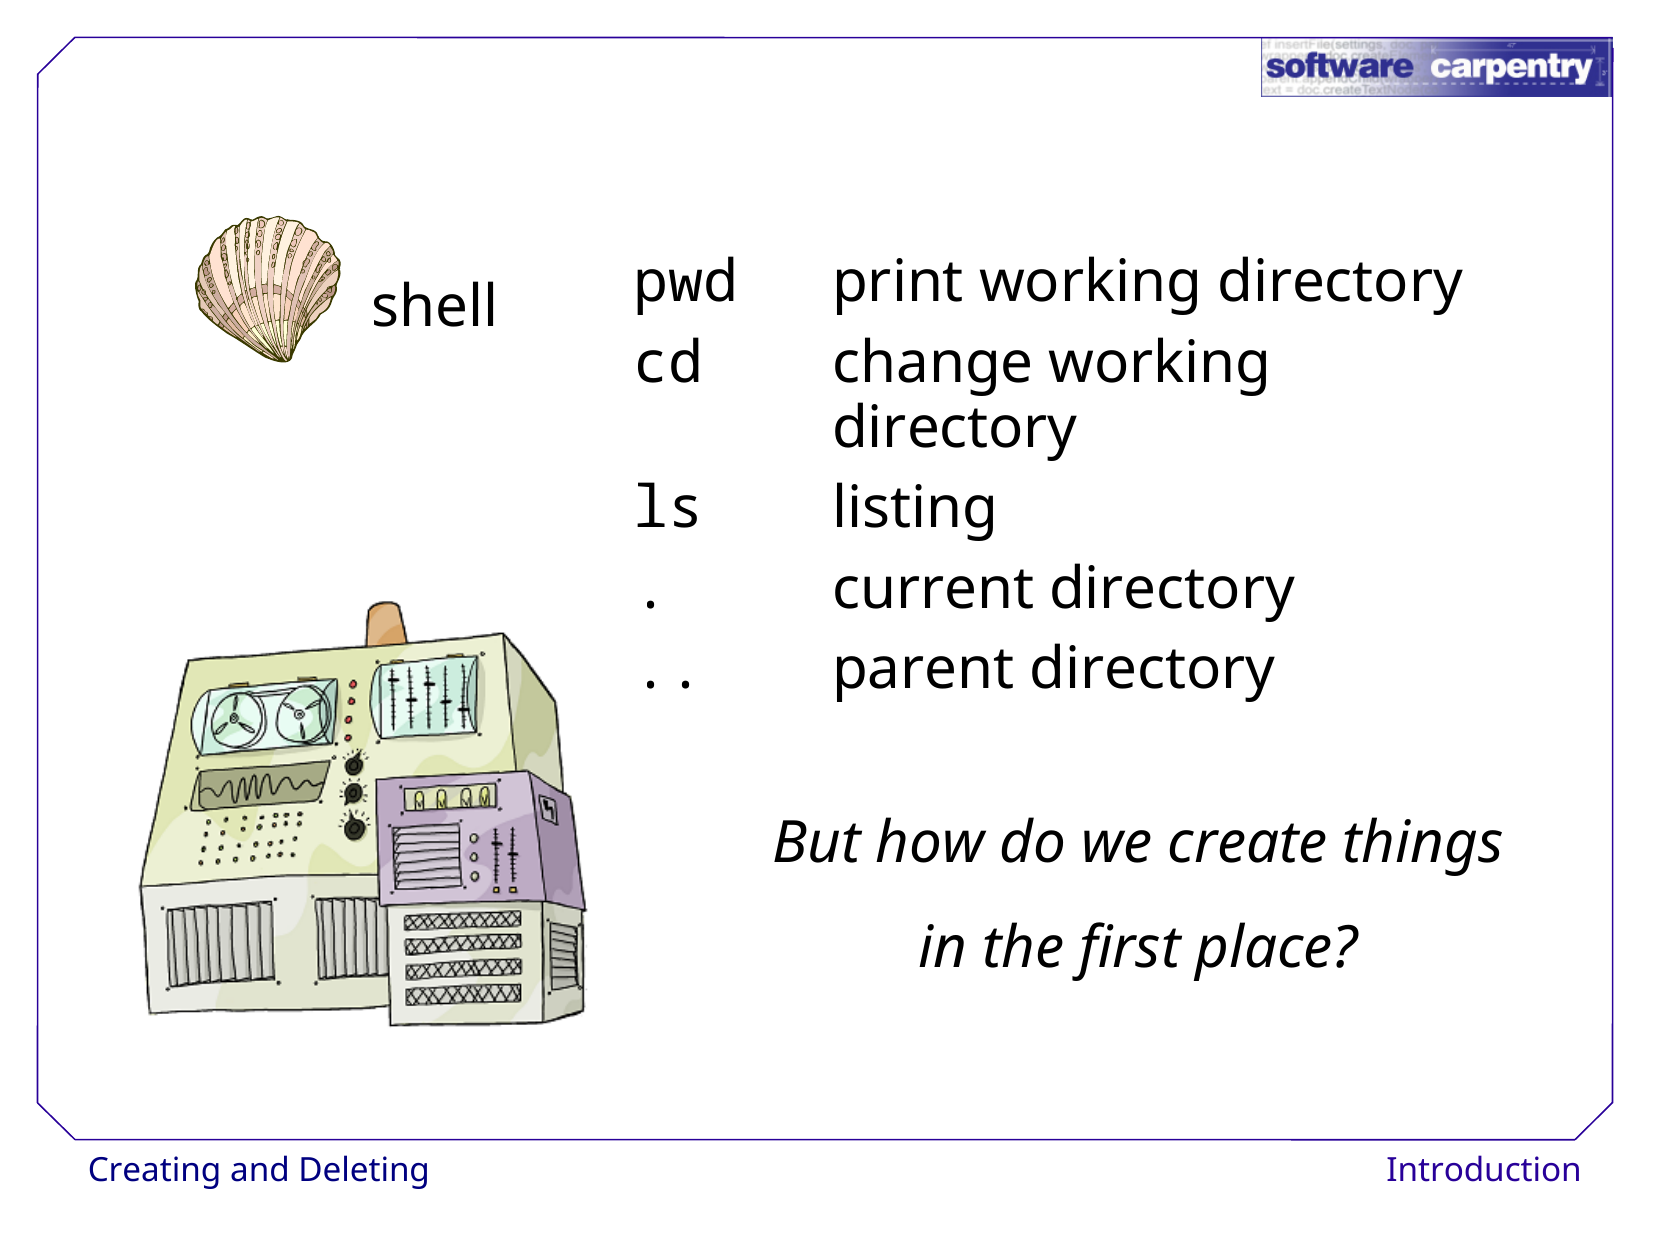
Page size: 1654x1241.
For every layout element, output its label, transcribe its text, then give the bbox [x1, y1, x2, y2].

table_cell parent directory [817, 629, 1545, 710]
table_cell . [619, 549, 817, 629]
text_box shell [343, 225, 588, 347]
picture [1261, 39, 1613, 97]
table_cell ls [619, 468, 817, 549]
table_header pwd [619, 242, 817, 323]
table_cell listing [817, 468, 1545, 549]
table_cell change working directory [817, 323, 1545, 468]
table_cell current directory [817, 549, 1545, 629]
text_box But how do we create things in the first place? [682, 761, 1594, 987]
picture [89, 553, 647, 1061]
picture [193, 213, 343, 367]
table_header print working directory [817, 242, 1545, 323]
table_cell cd [619, 323, 817, 468]
table_cell .. [647, 629, 817, 710]
